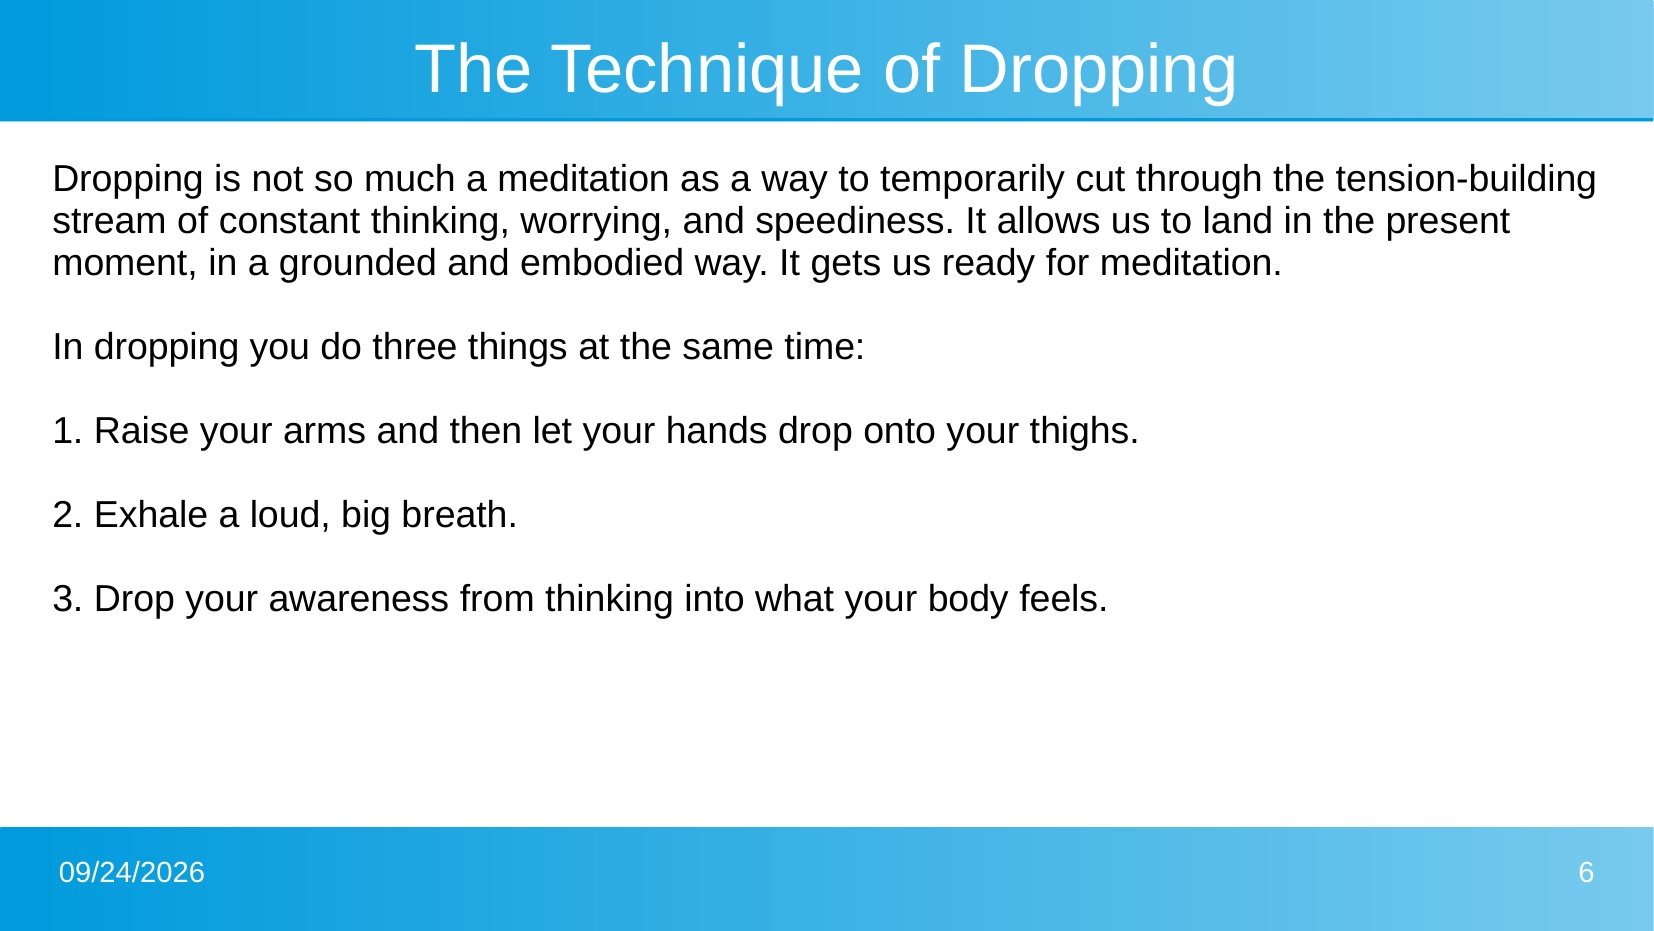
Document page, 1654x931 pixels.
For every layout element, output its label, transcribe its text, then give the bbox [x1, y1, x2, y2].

text_box Dropping is not so much a meditation as a way to temporarily cut through the tension-building stream of constant thinking, worrying, and speediness. It allows us to land in the present moment, in a grounded and embodied way. It gets us ready for meditation. In dropping you do three things at the same time: 1. Raise your arms and then let your hands drop onto your thighs. 2. Exhale a loud, big breath. 3. Drop your awareness from thinking into what your body feels. [37, 150, 1613, 713]
title The Technique of Dropping [59, 29, 1595, 108]
